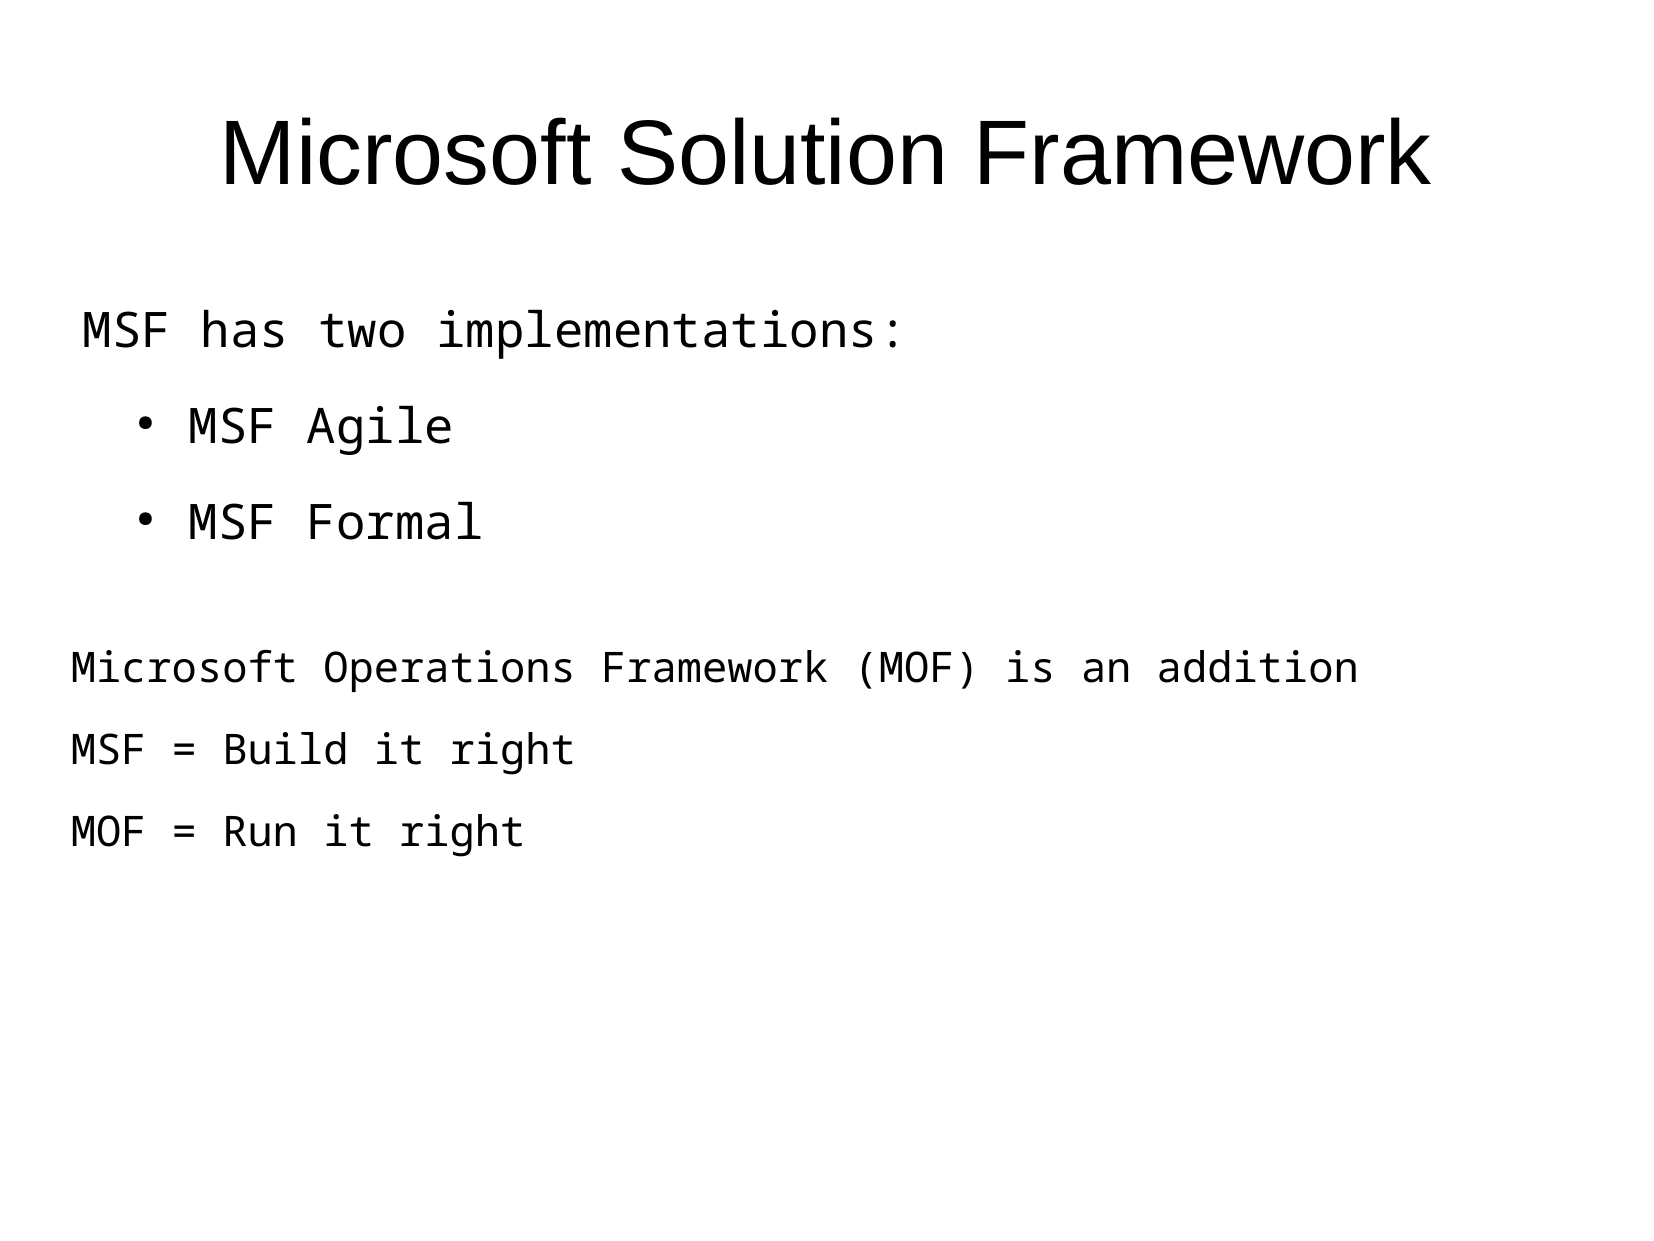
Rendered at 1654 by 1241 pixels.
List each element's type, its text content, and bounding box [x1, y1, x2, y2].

list Microsoft Operations Framework (MOF) is an addition MSF = Build it right MOF = Run it right [70, 637, 1418, 898]
title Microsoft Solution Framework [82, 49, 1571, 257]
list MSF has two implementations: MSF Agile MSF Formal [82, 295, 1430, 556]
